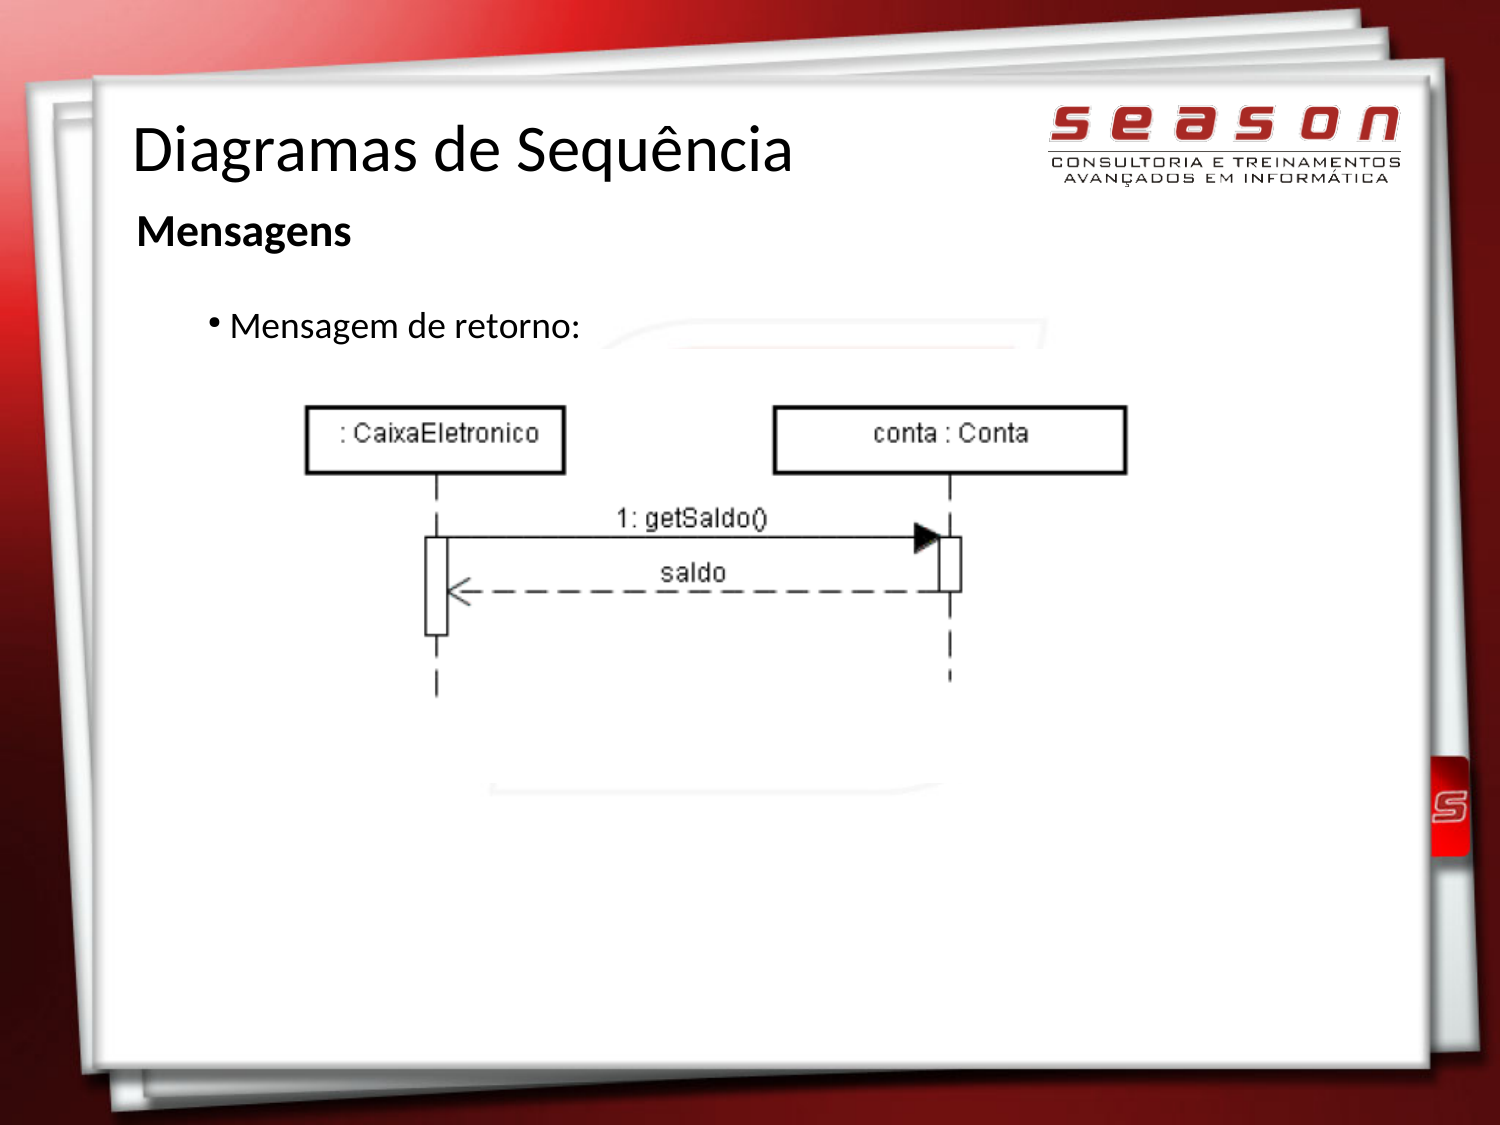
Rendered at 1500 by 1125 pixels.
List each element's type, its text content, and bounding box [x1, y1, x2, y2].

text_box Mensagens [119, 200, 1240, 256]
text_box Mensagem de retorno: [207, 281, 1328, 367]
title Diagramas de Sequência [118, 33, 1394, 257]
picture [0, 0, 1500, 1125]
